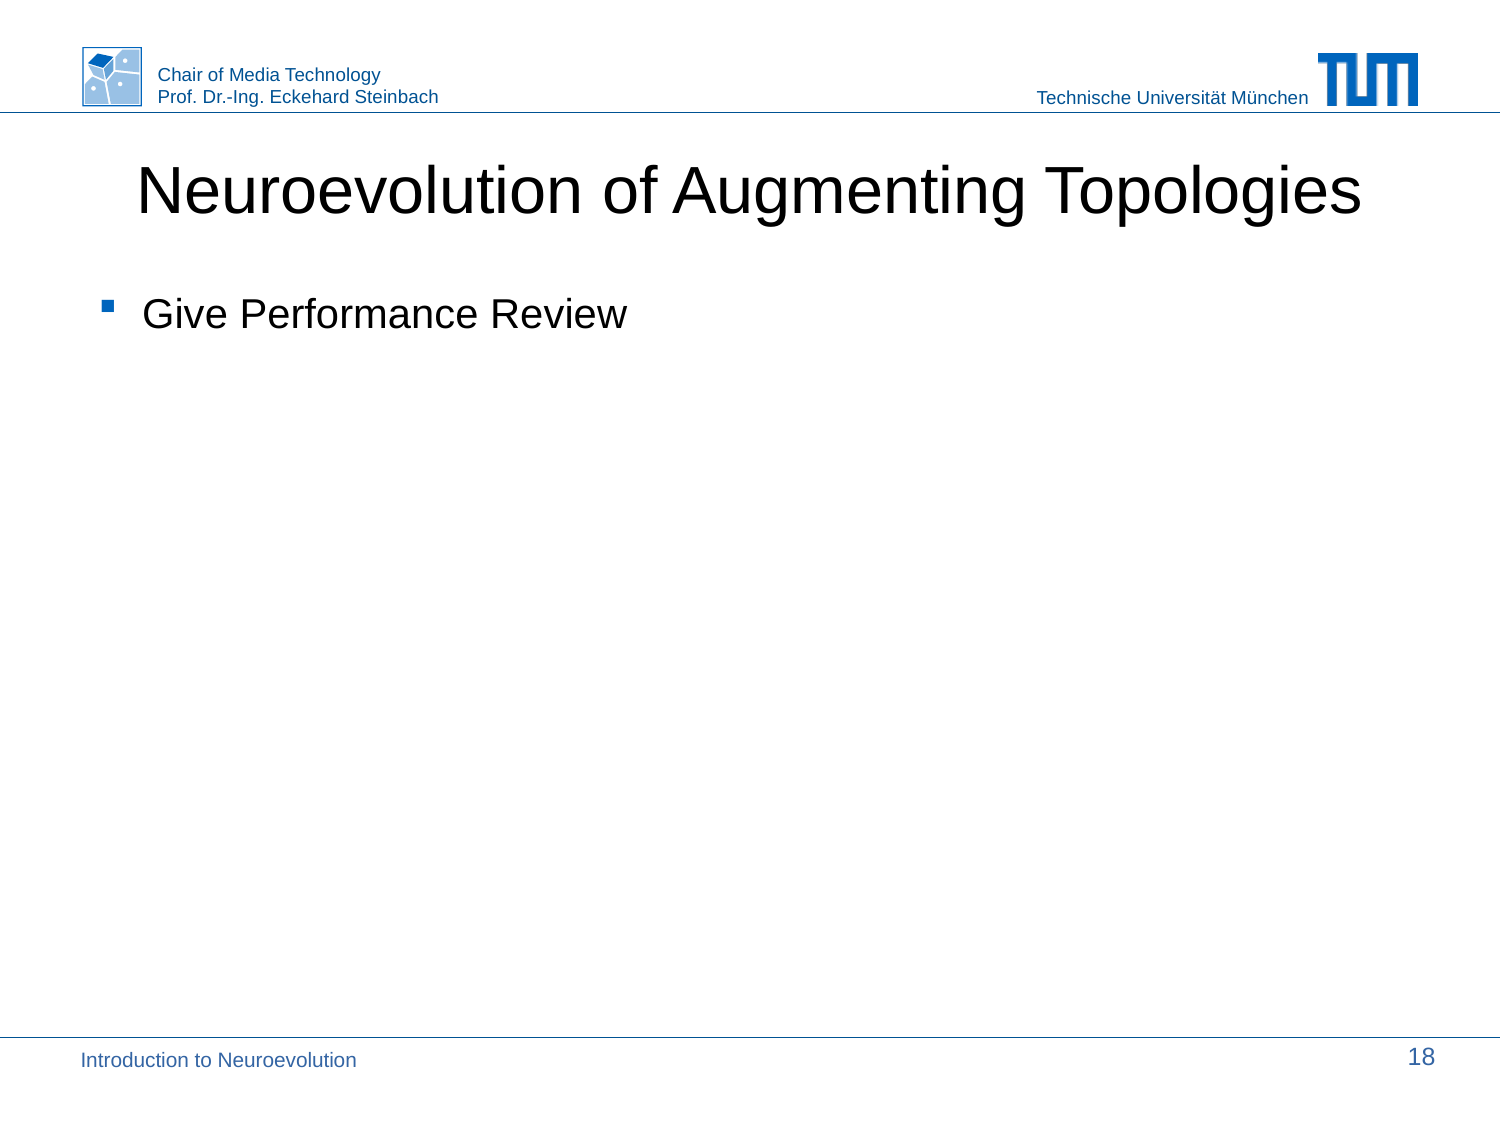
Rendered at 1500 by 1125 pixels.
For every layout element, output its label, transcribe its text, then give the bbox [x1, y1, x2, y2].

picture [1318, 53, 1418, 106]
title Neuroevolution of Augmenting Topologies [83, 139, 1417, 239]
list Give Performance Review [83, 279, 1417, 1013]
text_box <number> [1392, 1035, 1471, 1090]
text_box Introduction to Neuroevolution [65, 1041, 406, 1081]
